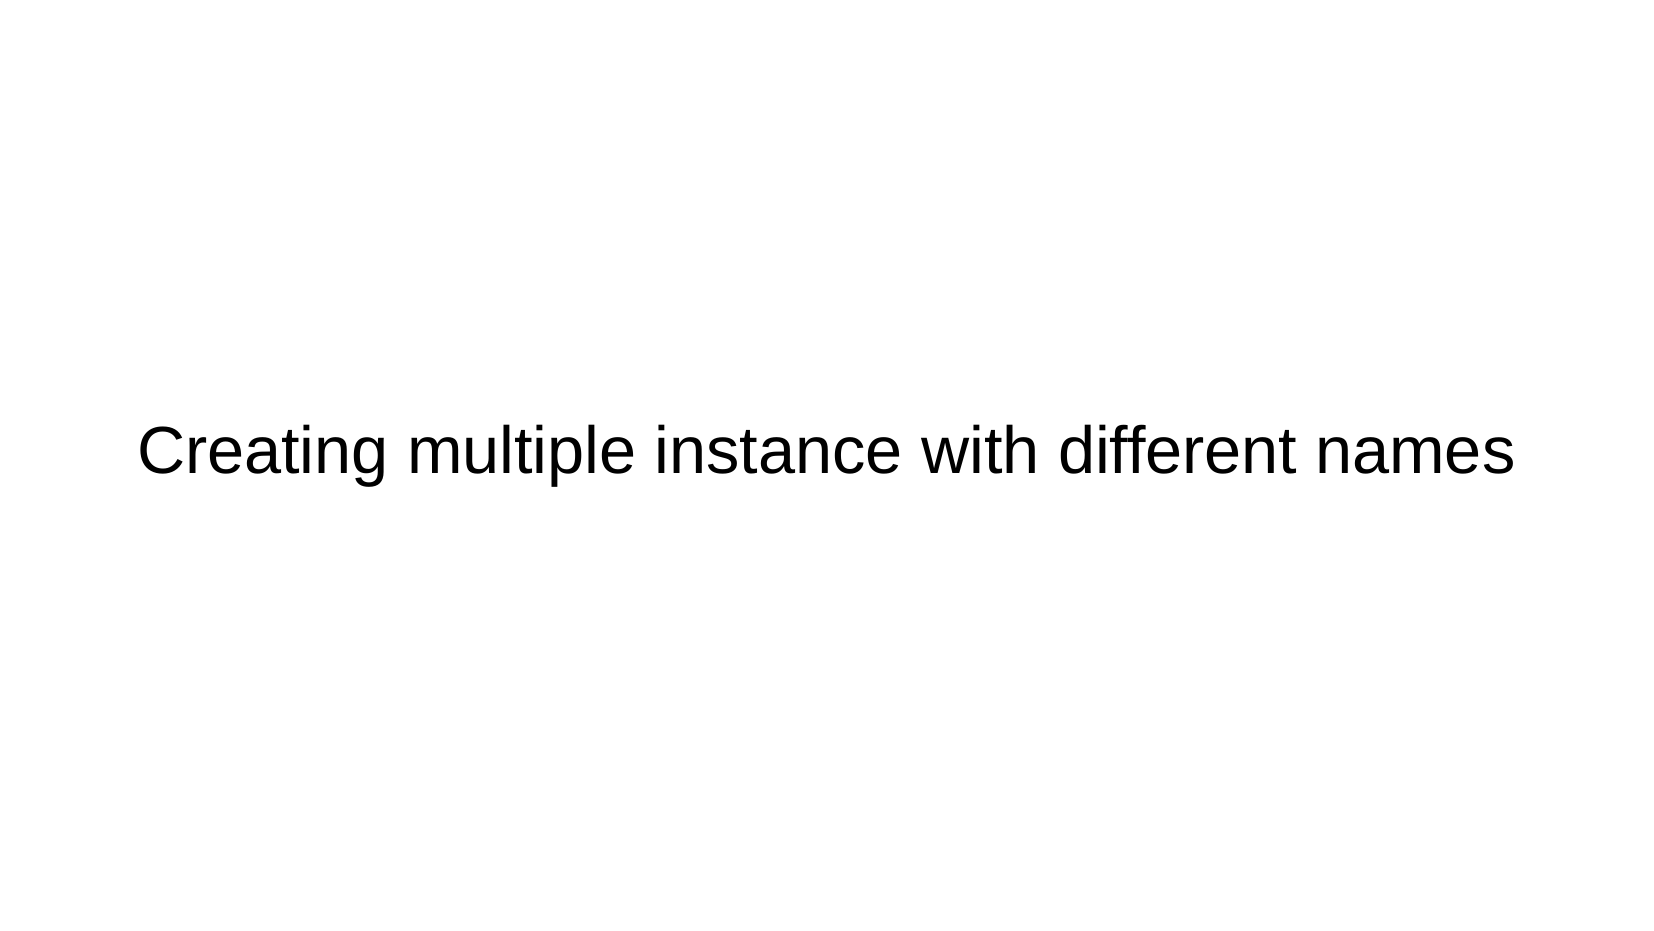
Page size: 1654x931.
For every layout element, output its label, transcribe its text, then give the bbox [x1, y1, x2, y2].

subtitle Creating multiple instance with different names [82, 217, 1571, 758]
